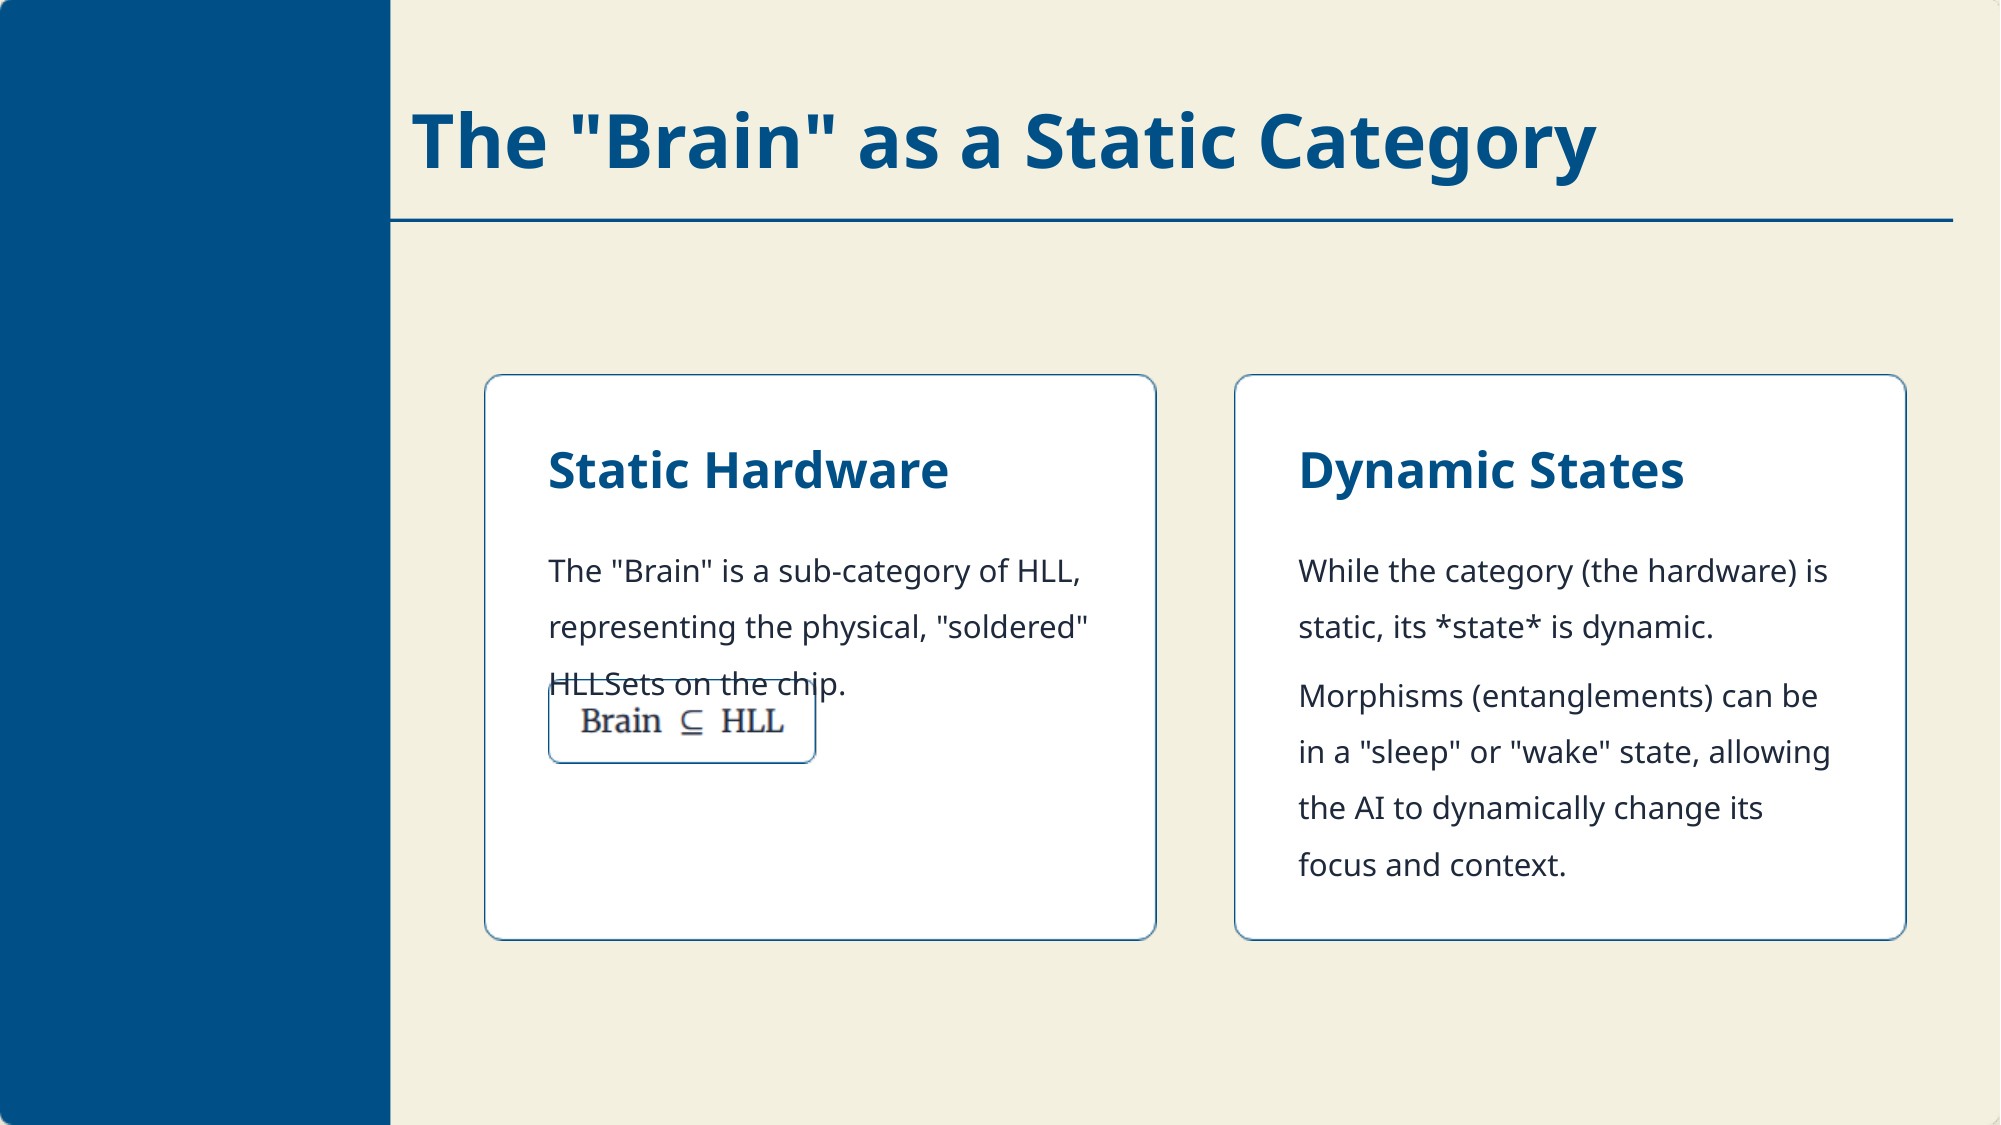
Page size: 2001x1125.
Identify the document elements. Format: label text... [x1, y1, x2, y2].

text_box Dynamic States [1298, 439, 1870, 500]
text_box Static Hardware [548, 439, 1120, 500]
picture [0, 0, 2000, 1125]
text_box While the category (the hardware) is static, its *state* is dynamic. [1298, 532, 1843, 646]
text_box Morphisms (entanglements) can be in a "sleep" or "wake" state, allowing the AI to dynamically change its focus and context. [1298, 657, 1843, 883]
text_box The "Brain" is a sub-category of HLL, representing the physical, "soldered" HLLSets on the chip. [548, 532, 1093, 702]
text_box [0, 218, 1954, 222]
text_box The "Brain" as a Static Category [411, 93, 2000, 184]
